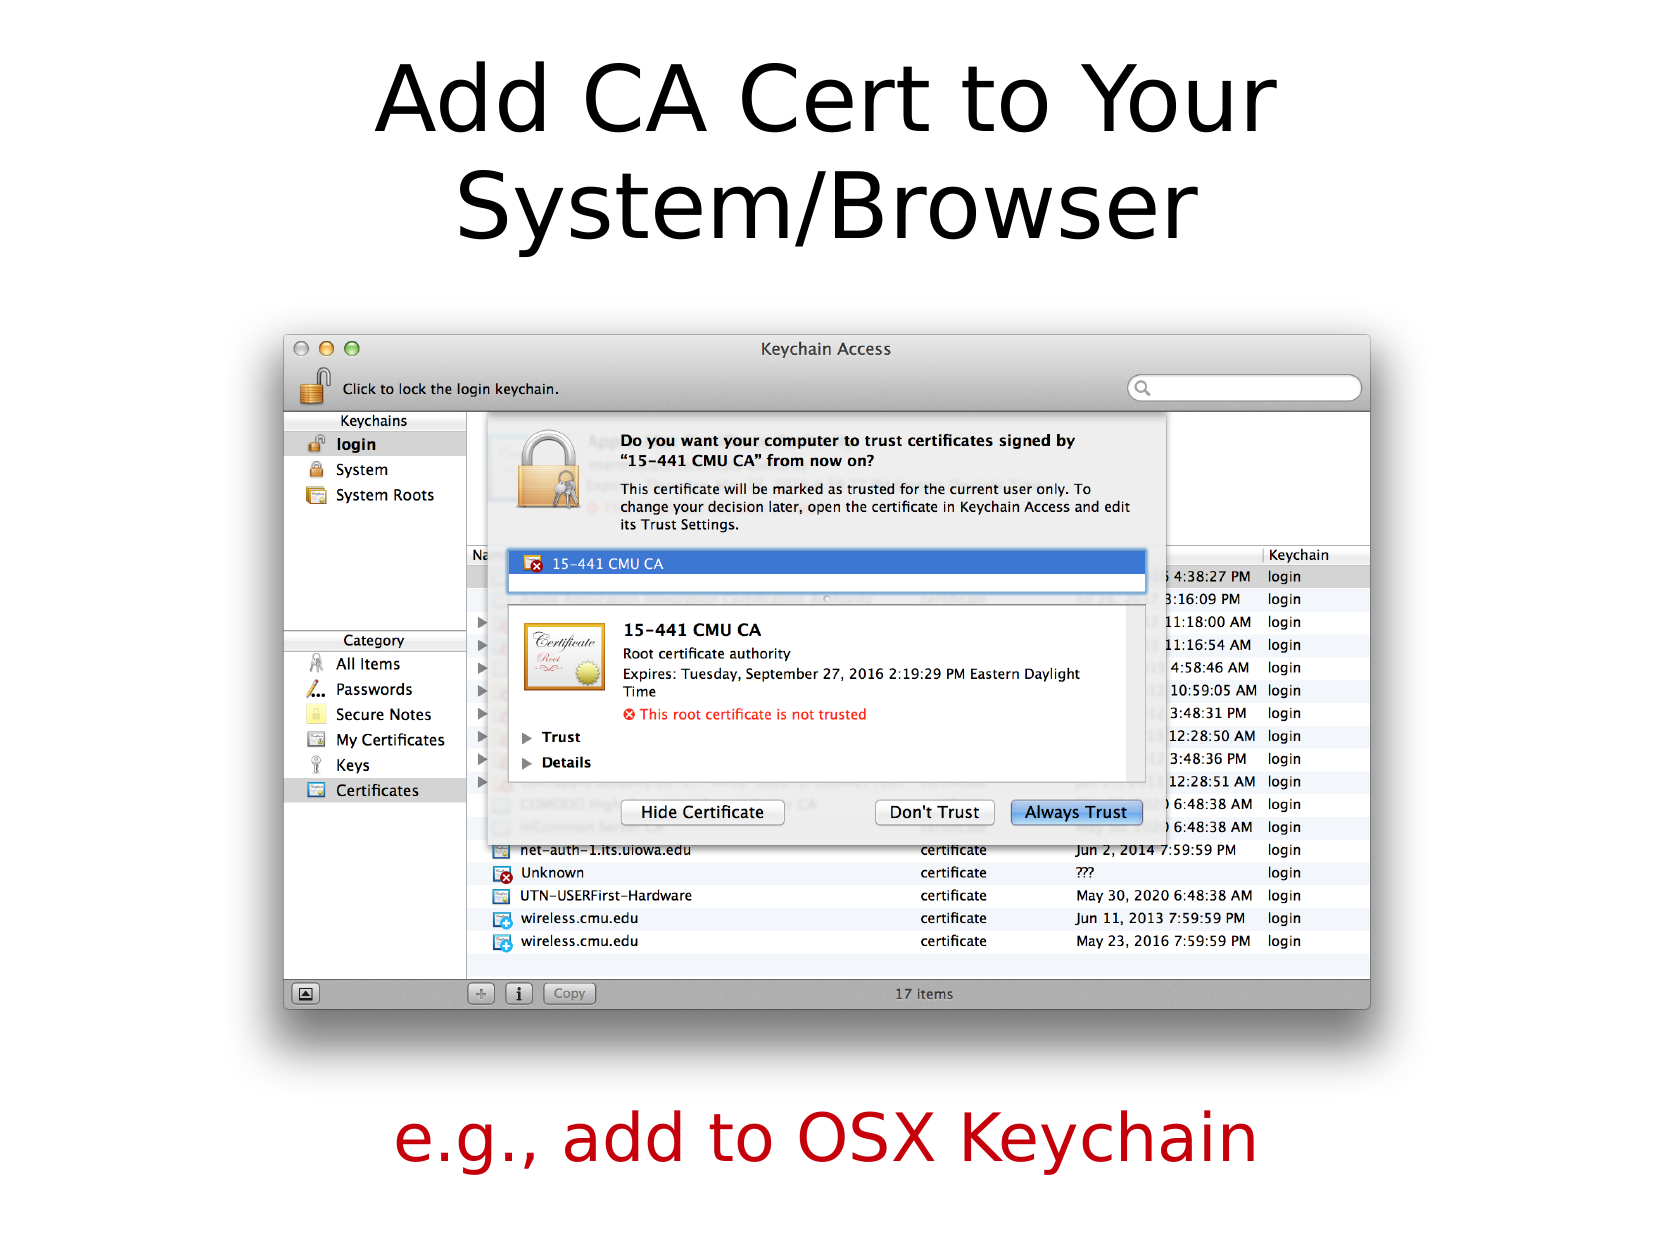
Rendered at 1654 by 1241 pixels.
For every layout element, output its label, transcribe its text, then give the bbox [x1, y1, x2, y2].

picture [211, 290, 1442, 1099]
title Add CA Cert to Your System/Browser [82, 46, 1571, 260]
list e.g., add to OSX Keychain [82, 1099, 1571, 1238]
